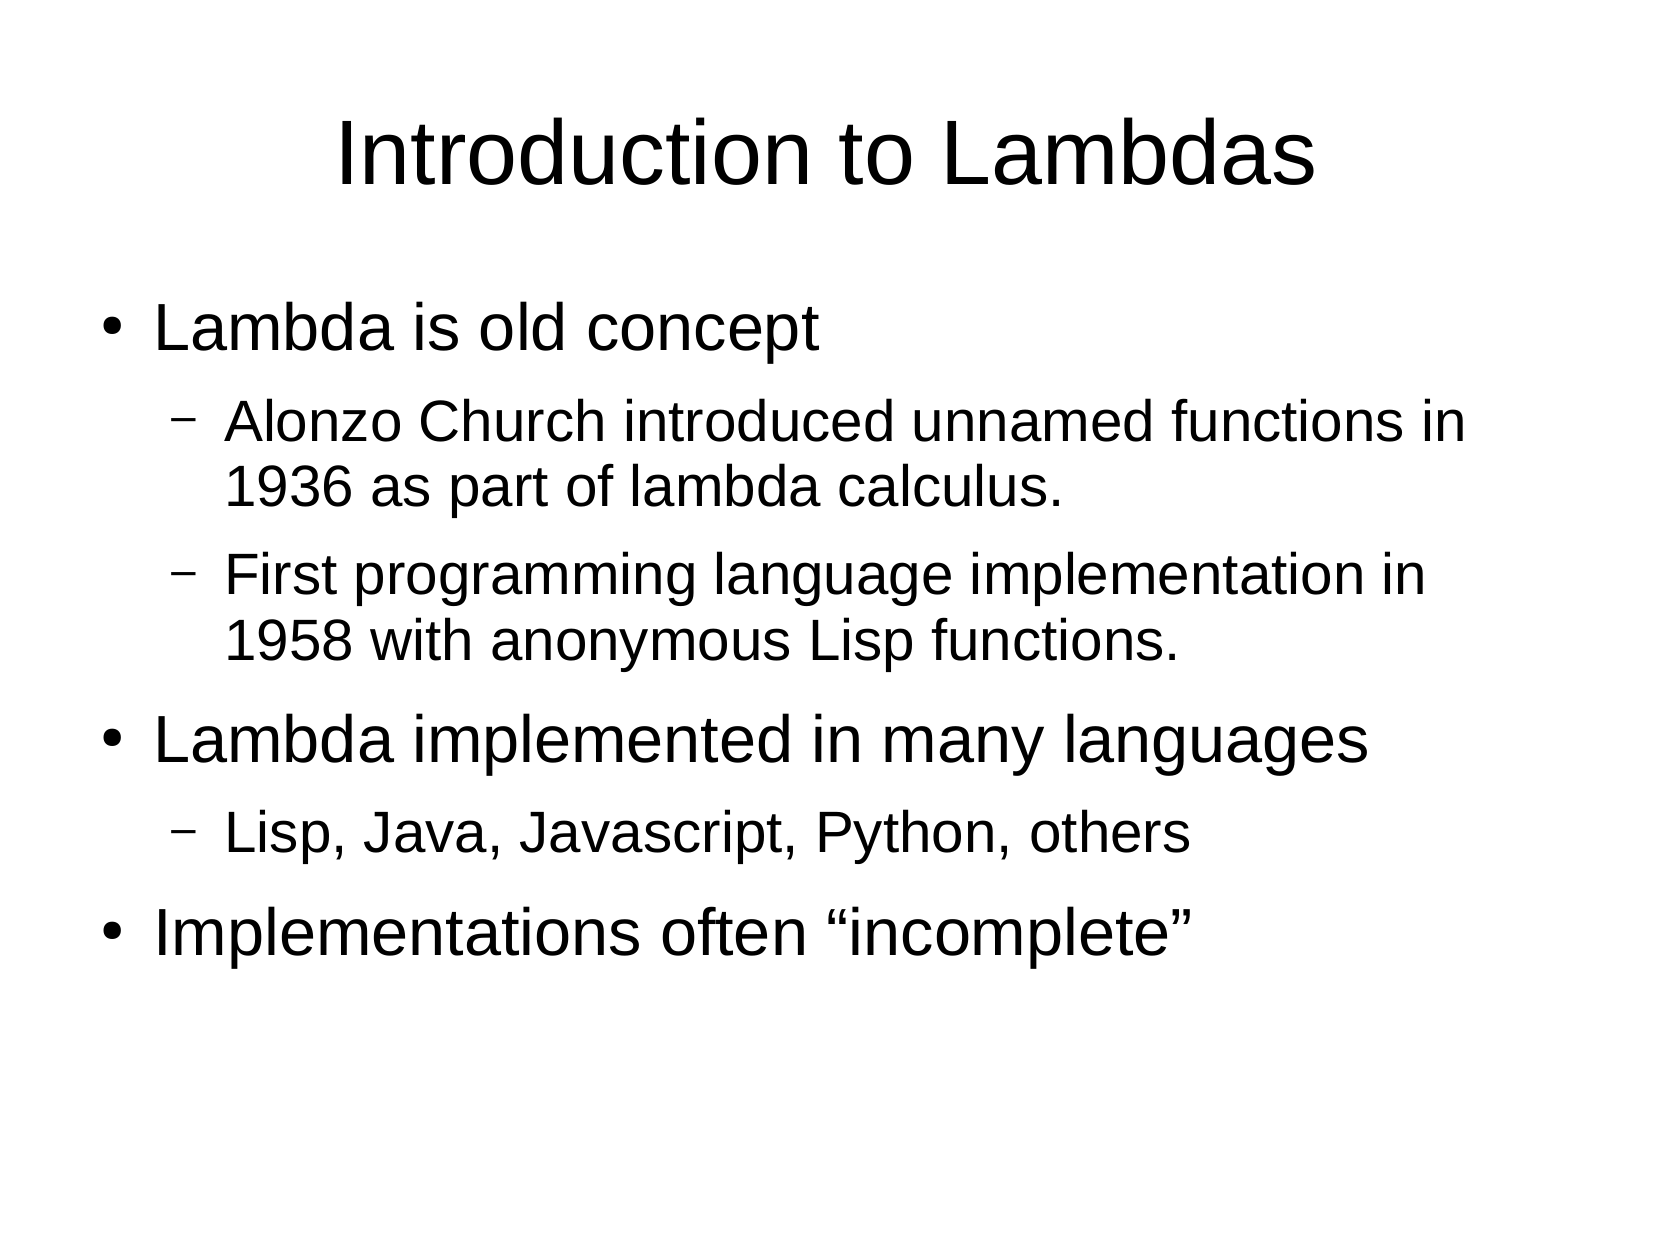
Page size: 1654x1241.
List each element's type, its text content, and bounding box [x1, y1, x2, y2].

list Lambda is old concept Alonzo Church introduced unnamed functions in 1936 as part of lambda calculus. First programming language implementation in 1958 with anonymous Lisp functions. Lambda implemented in many languages Lisp, Java, Javascript, Python, others Implementations often “incomplete” [82, 290, 1571, 1010]
title Introduction to Lambdas [82, 49, 1571, 257]
